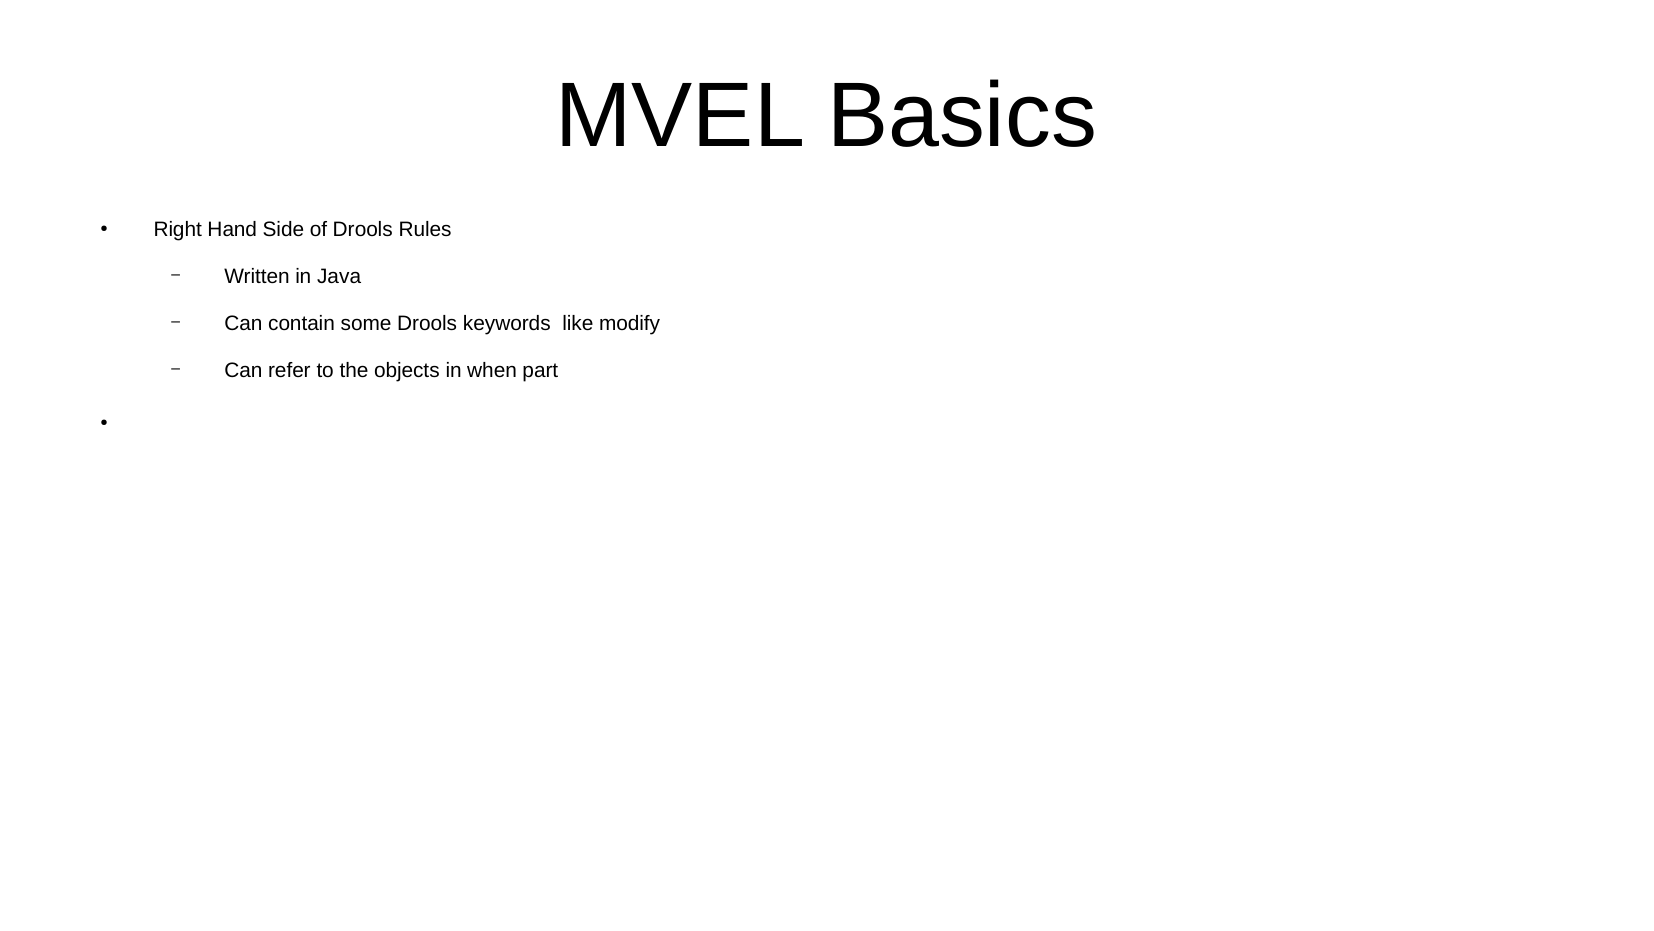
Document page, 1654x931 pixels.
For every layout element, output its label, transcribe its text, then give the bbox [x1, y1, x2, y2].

title MVEL Basics [82, 37, 1571, 193]
list Right Hand Side of Drools Rules Written in Java Can contain some Drools keywords like modify Can refer to the objects in when part [82, 217, 1636, 916]
